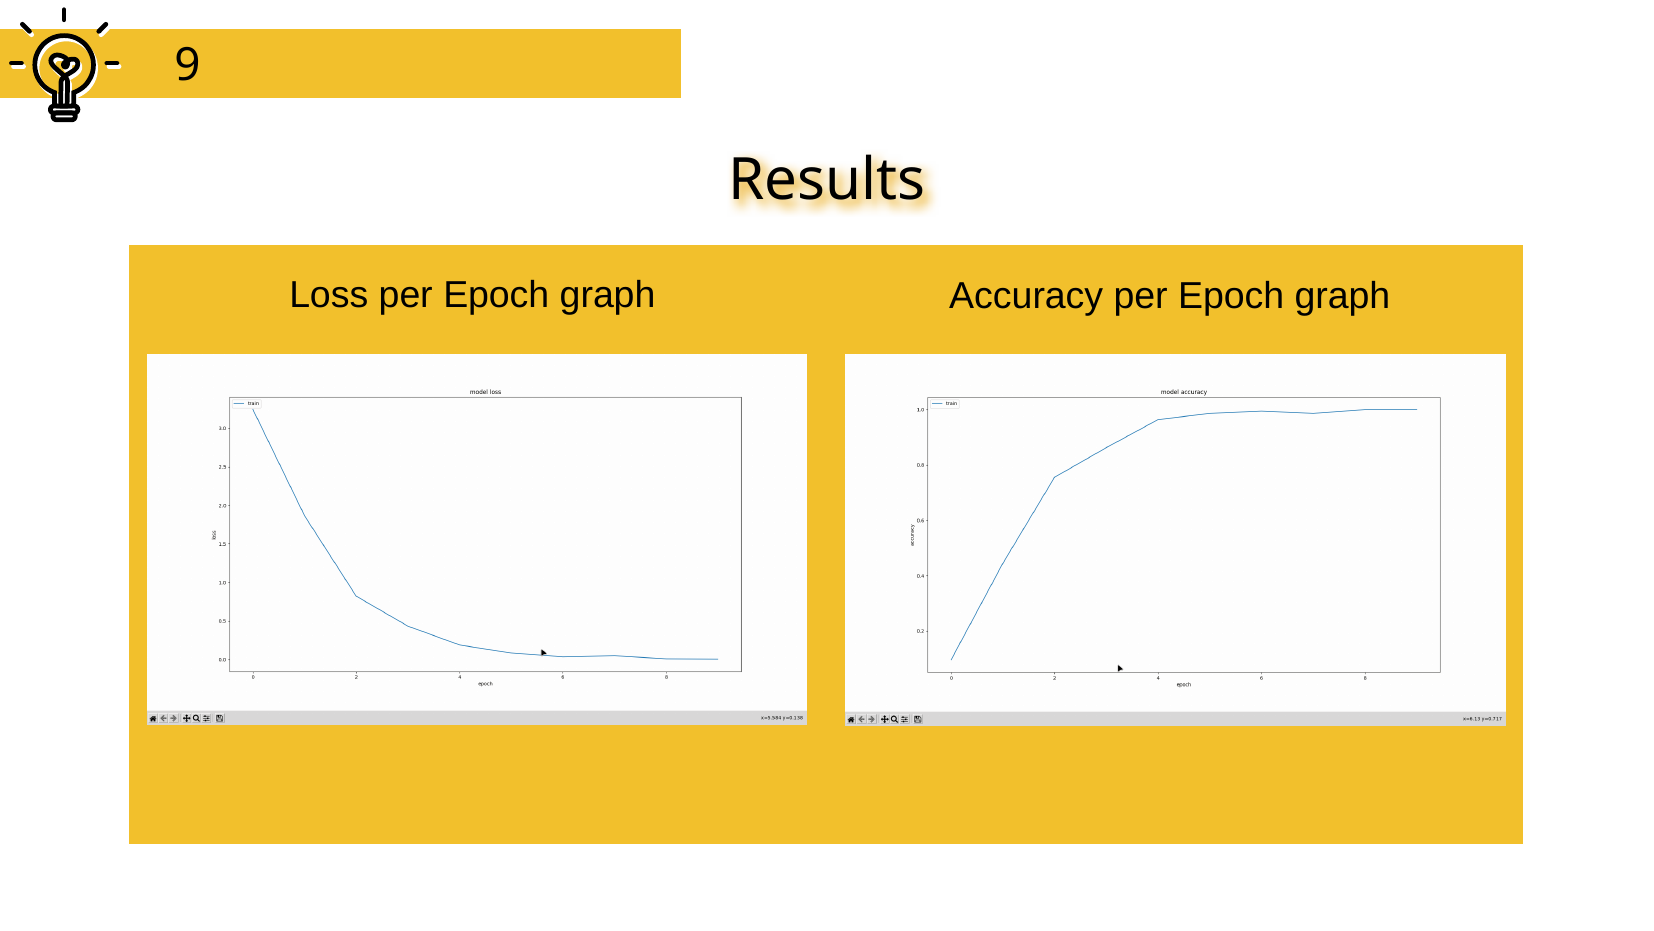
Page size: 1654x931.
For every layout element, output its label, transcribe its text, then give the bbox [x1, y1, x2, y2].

text_box Accuracy per Epoch graph [844, 267, 1495, 324]
text_box Loss per Epoch graph [147, 265, 798, 323]
title Results [147, 118, 1506, 237]
picture [147, 354, 807, 725]
title 9 [174, 29, 621, 97]
picture [845, 354, 1506, 726]
